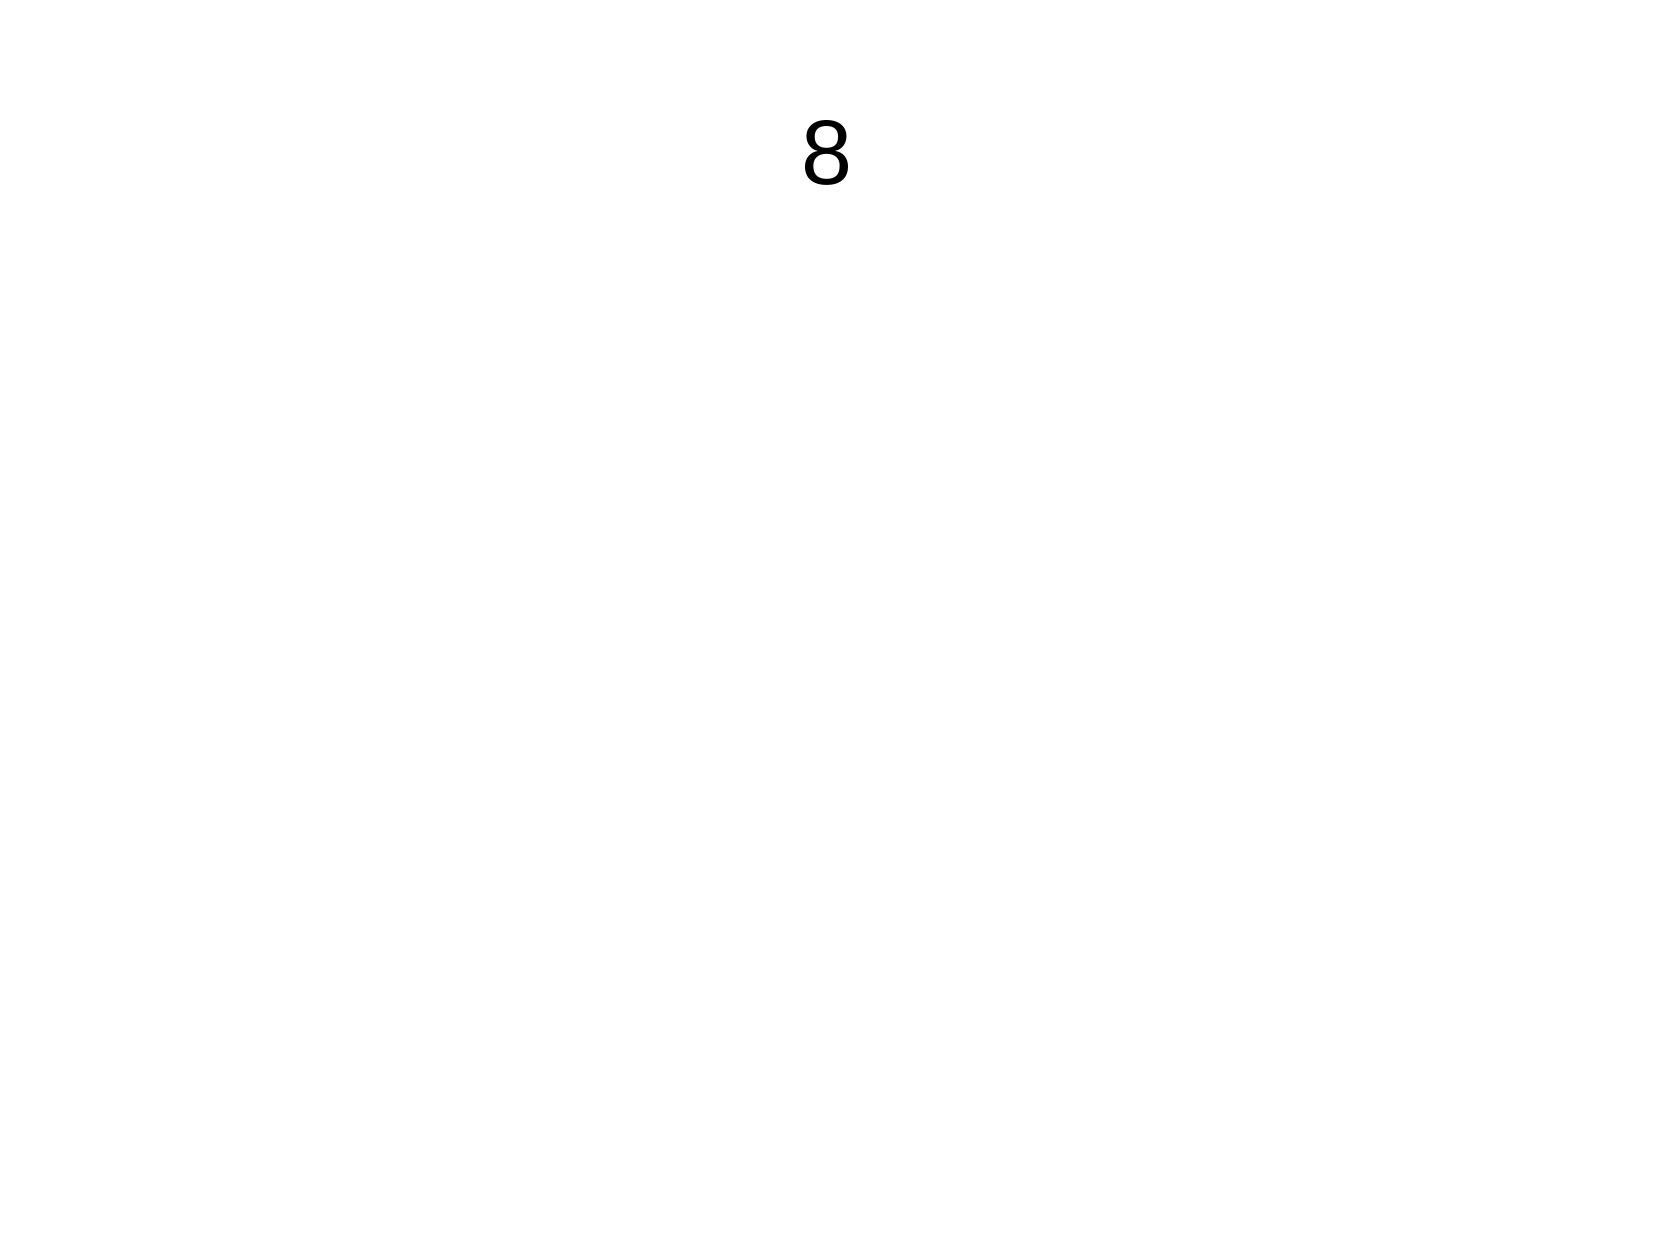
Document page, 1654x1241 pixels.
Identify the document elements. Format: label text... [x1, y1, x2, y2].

title 8 [82, 49, 1571, 257]
